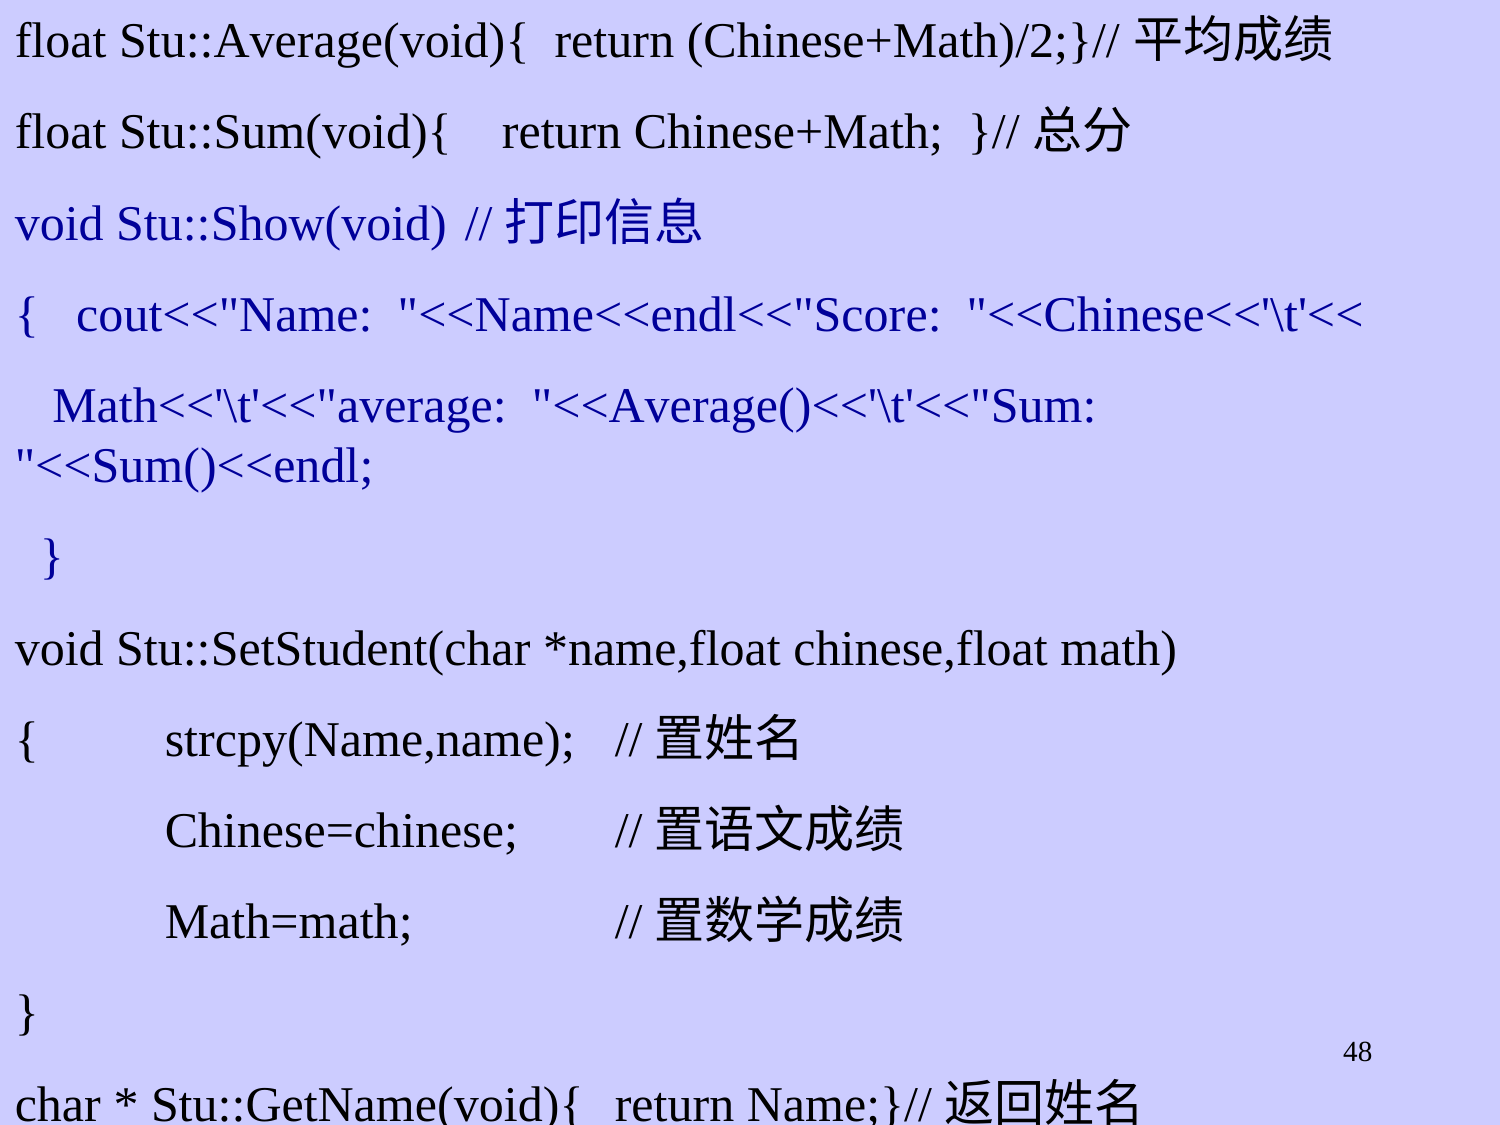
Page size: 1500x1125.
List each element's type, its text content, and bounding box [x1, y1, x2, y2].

text_box float Stu::Average(void){ return (Chinese+Math)/2;}//平均成绩 float Stu::Sum(void){ return Chinese+Math; }//总分 void Stu::Show(void) //打印信息 { cout<<"Name: "<<Name<<endl<<"Score: "<<Chinese<<'\t'<< Math<<'\t'<<"average: "<<Average()<<'\t'<<"Sum: "<<Sum()<<endl; } void Stu::SetStudent(char *name,float chinese,float math) { strcpy(Name,name); //置姓名 Chinese=chinese; //置语文成绩 Math=math; //置数学成绩 } char * Stu::GetName(void){ return Name;}//返回姓名 [0, 0, 1500, 1125]
